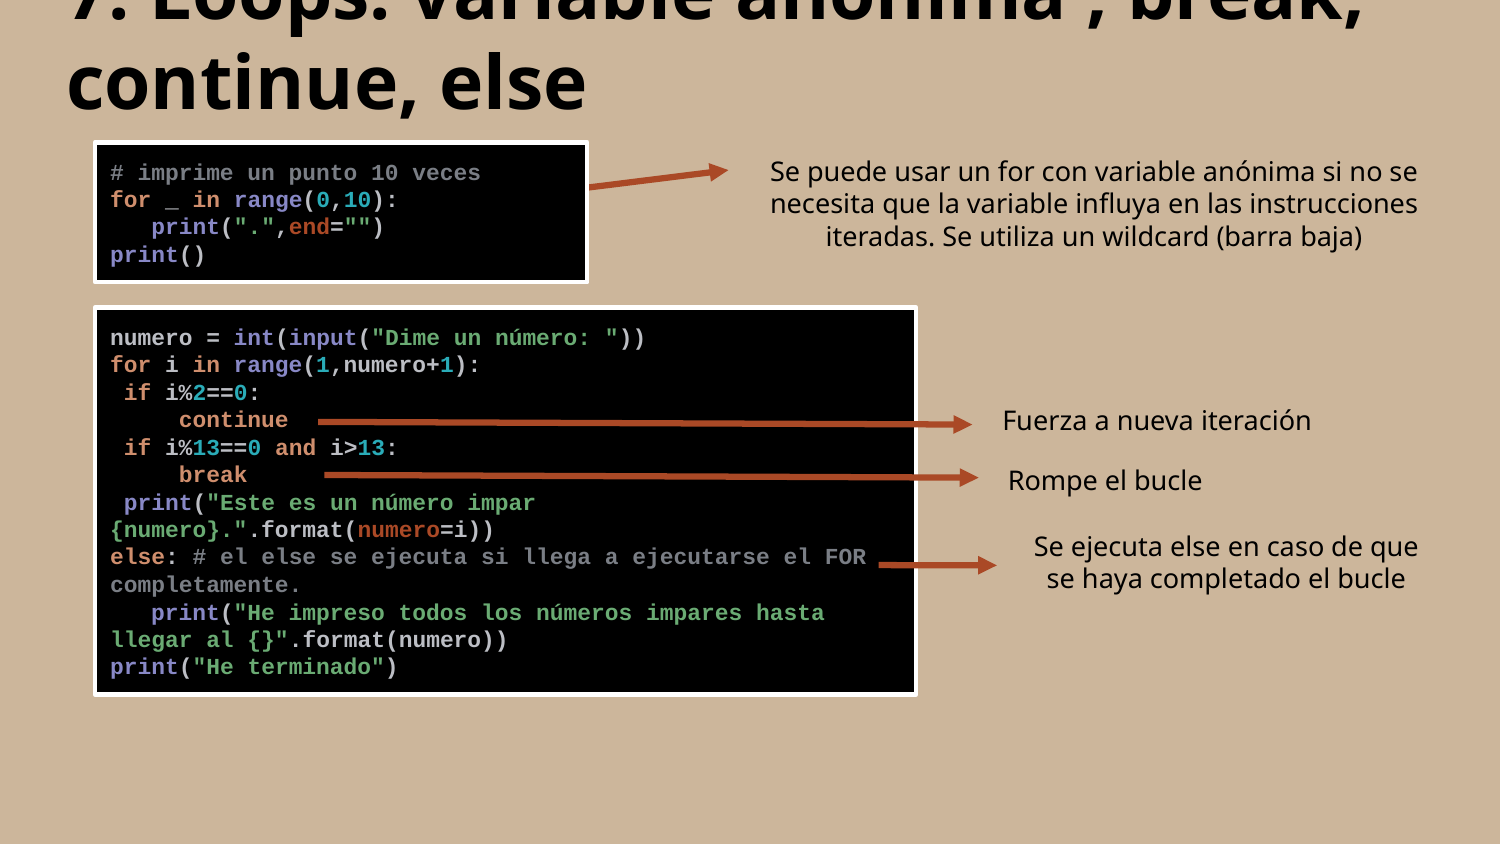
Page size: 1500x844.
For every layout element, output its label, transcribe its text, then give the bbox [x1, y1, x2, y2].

text_box numero = int(input("Dime un número: ")) for i in range(1,numero+1): if i%2==0: continue if i%13==0 and i>13: break print("Este es un número impar {numero}.".format(numero=i)) else: # el else se ejecuta si llega a ejecutarse el FOR completamente. print("He impreso todos los números impares hasta llegar al {}".format(numero)) print("He terminado") [95, 307, 916, 695]
text_box Rompe el bucle [978, 465, 1233, 527]
text_box Se ejecuta else en caso de que se haya completado el bucle [1003, 547, 1449, 609]
text_box # imprime un punto 10 veces for _ in range(0,10): print(".",end="") print() [95, 142, 588, 283]
text_box Se puede usar un for con variable anónima si no se necesita que la variable influya en las instrucciones iteradas. Se utiliza un wildcard (barra baja) [738, 139, 1449, 287]
text_box Fuerza a nueva iteración [972, 388, 1342, 432]
title 7. Loops: variable anónima , break, continue, else [51, 51, 1449, 140]
